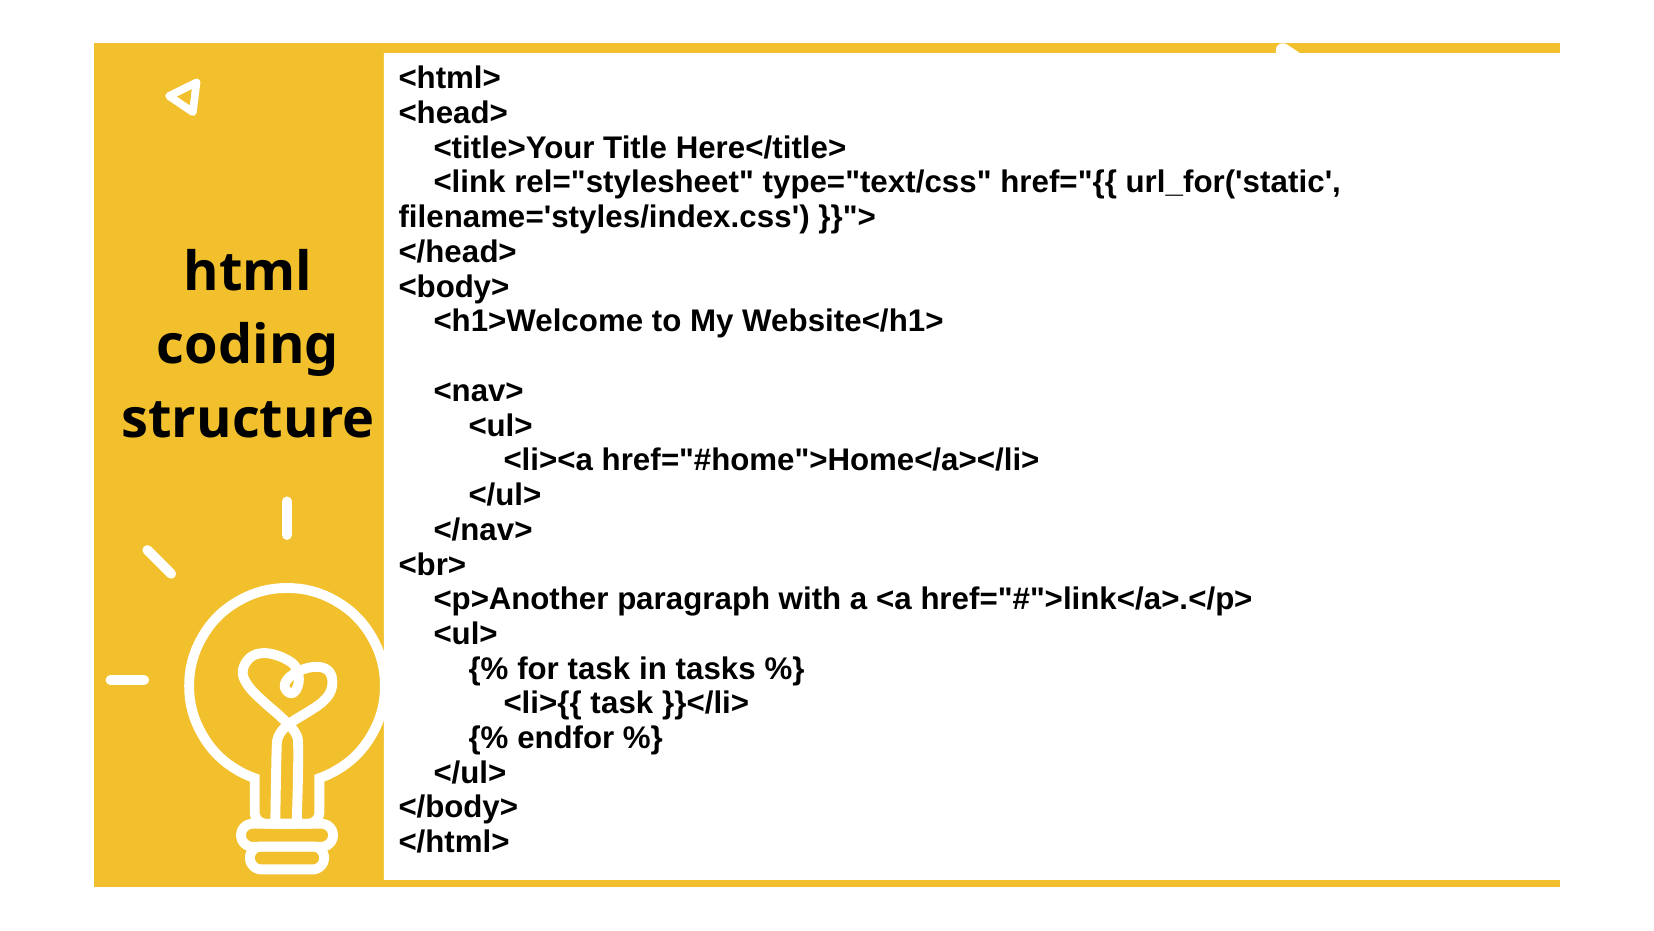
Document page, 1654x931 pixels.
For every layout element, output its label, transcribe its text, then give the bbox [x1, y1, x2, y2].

title html coding structure [112, 194, 383, 491]
text_box <html> <head> <title>Your Title Here</title> <link rel="stylesheet" type="text/css" href="{{ url_for('static', filename='styles/index.css') }}"> </head> <body> <h1>Welcome to My Website</h1> <nav> <ul> <li><a href="#home">Home</a></li> </ul> </nav> <br> <p>Another paragraph with a <a href="#">link</a>.</p> <ul> {% for task in tasks %} <li>{{ task }}</li> {% endfor %} </ul> </body> </html> [383, 53, 1565, 880]
